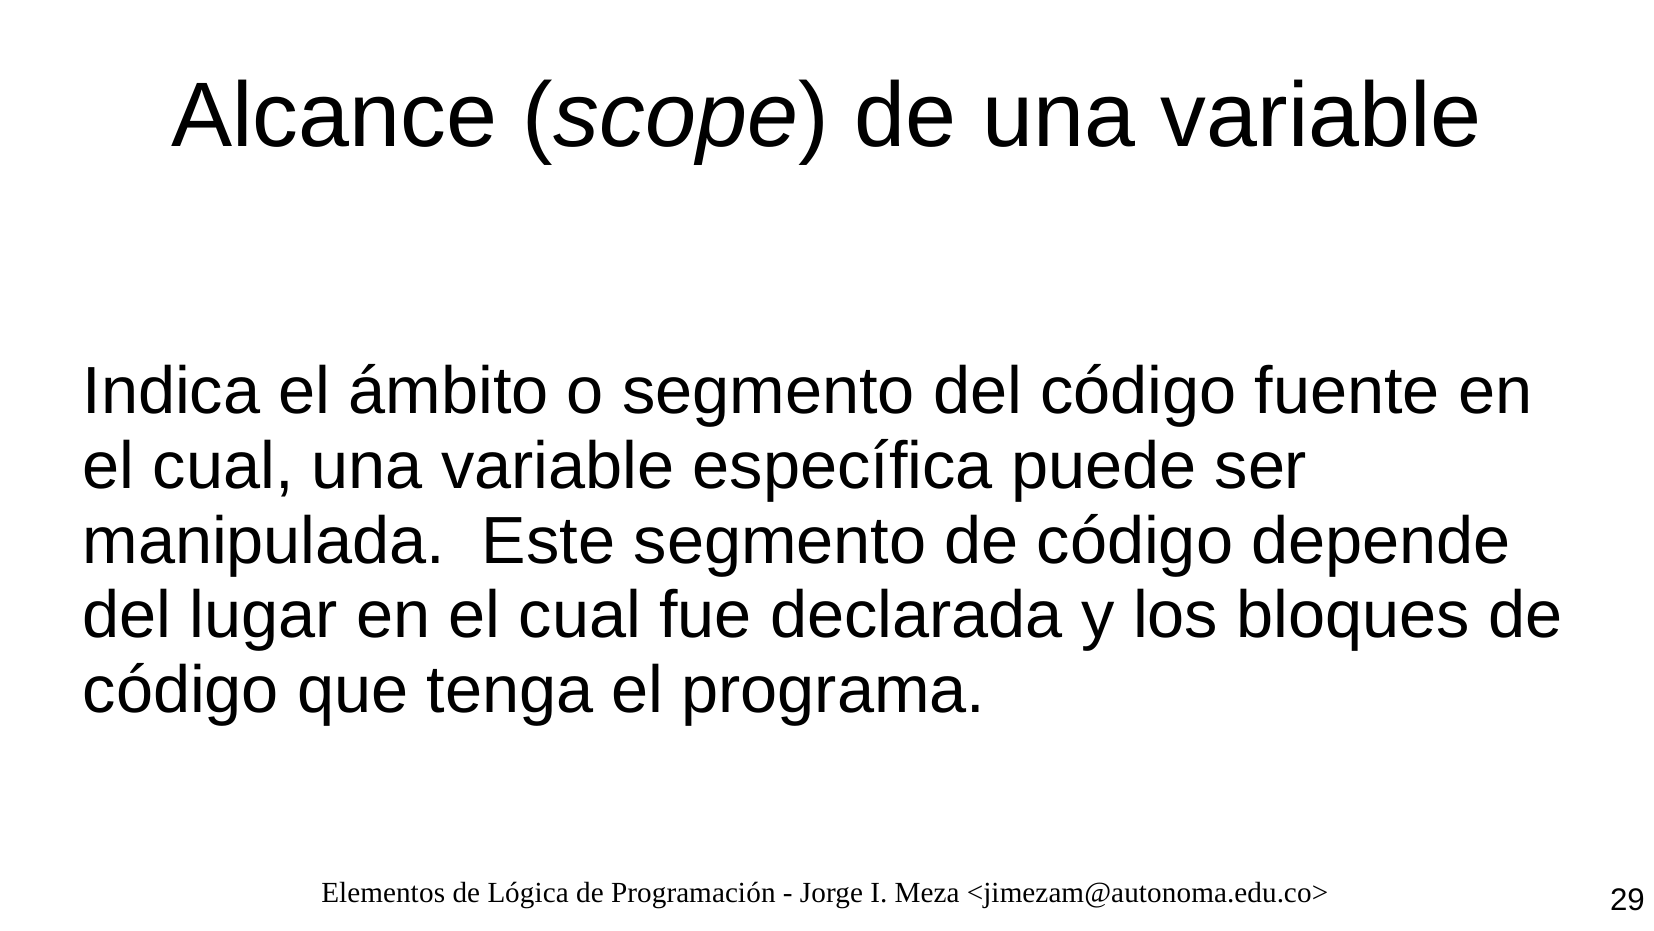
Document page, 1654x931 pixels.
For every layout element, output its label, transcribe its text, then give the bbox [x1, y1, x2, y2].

title Alcance (scope) de una variable [82, 37, 1571, 193]
subtitle Indica el ámbito o segmento del código fuente en el cual, una variable específica puede ser manipulada. Este segmento de código depende del lugar en el cual fue declarada y los bloques de código que tenga el programa. [82, 217, 1571, 863]
